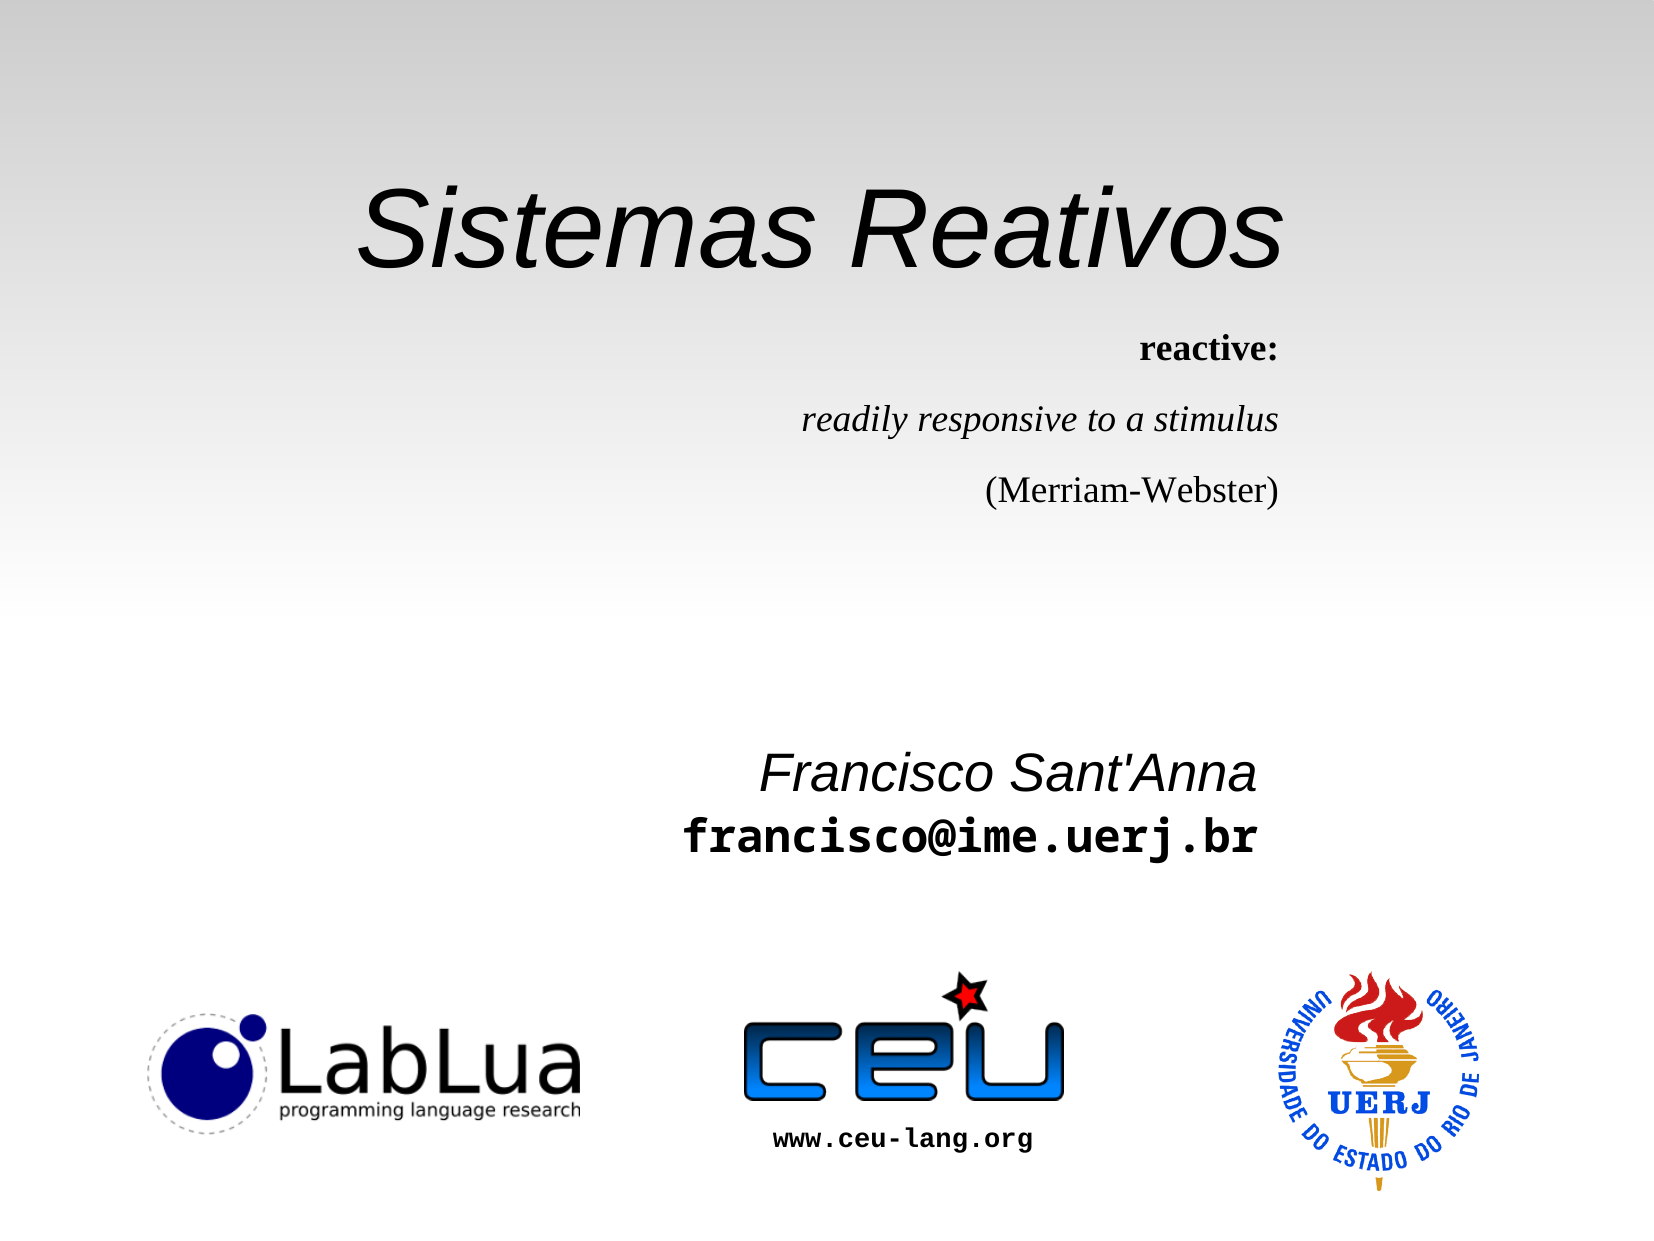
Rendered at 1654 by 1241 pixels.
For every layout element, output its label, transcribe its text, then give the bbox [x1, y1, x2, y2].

picture [744, 971, 1064, 1101]
text_box www.ceu-lang.org [750, 1117, 1056, 1193]
picture [1278, 971, 1479, 1192]
picture [147, 1013, 580, 1135]
list reactive: readily responsive to a stimulus (Merriam-Webster) [675, 326, 1280, 549]
text_box Francisco Sant'Anna francisco@ime.uerj.br [666, 735, 1282, 872]
subtitle Sistemas Reativos [76, 118, 1565, 340]
